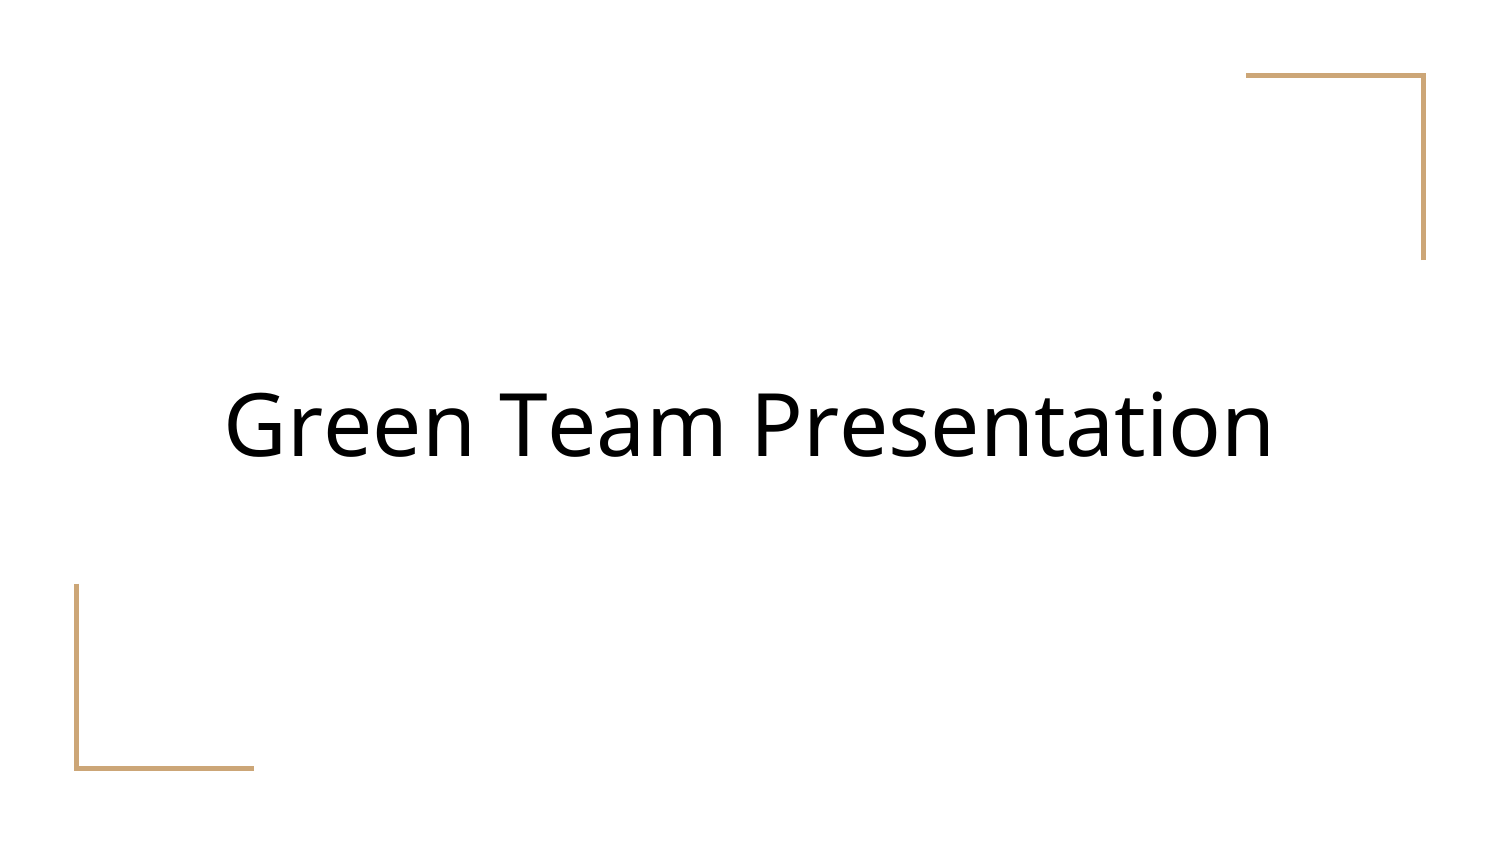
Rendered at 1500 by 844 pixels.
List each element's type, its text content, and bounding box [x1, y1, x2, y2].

title Green Team Presentation [0, 296, 1500, 548]
